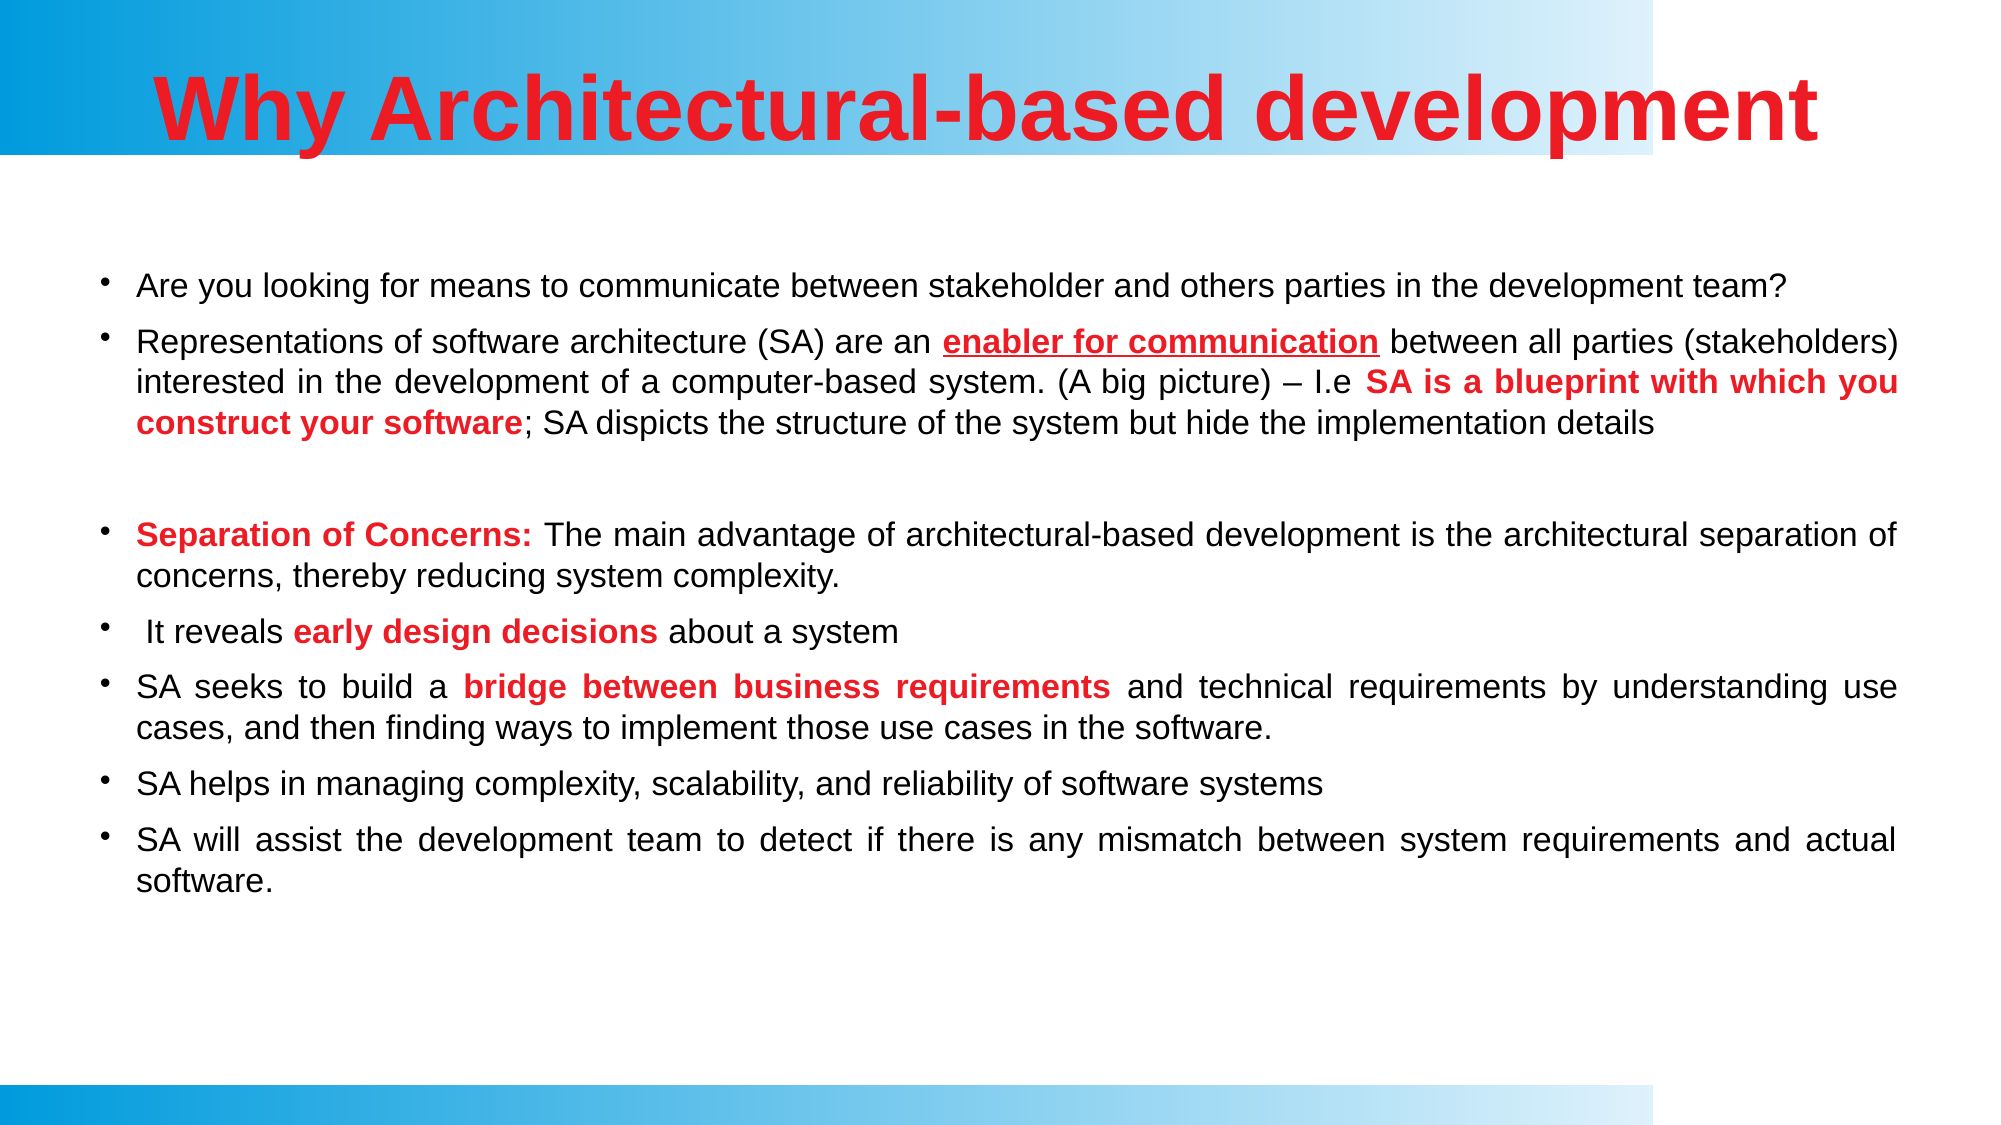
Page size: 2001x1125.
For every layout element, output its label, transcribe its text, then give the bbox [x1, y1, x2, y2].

list Are you looking for means to communicate between stakeholder and others parties in the development team? Representations of software architecture (SA) are an enabler for communication between all parties (stakeholders) interested in the development of a computer-based system. (A big picture) – I.e SA is a blueprint with which you construct your software; SA dispicts the structure of the system but hide the implementation details Separation of Concerns: The main advantage of architectural-based development is the architectural separation of concerns, thereby reducing system complexity. It reveals early design decisions about a system SA seeks to build a bridge between business requirements and technical requirements by understanding use cases, and then finding ways to implement those use cases in the software. SA helps in managing complexity, scalability, and reliability of software systems SA will assist the development team to detect if there is any mismatch between system requirements and actual software. [99, 263, 1900, 916]
title Why Architectural-based development [99, 9, 1900, 198]
